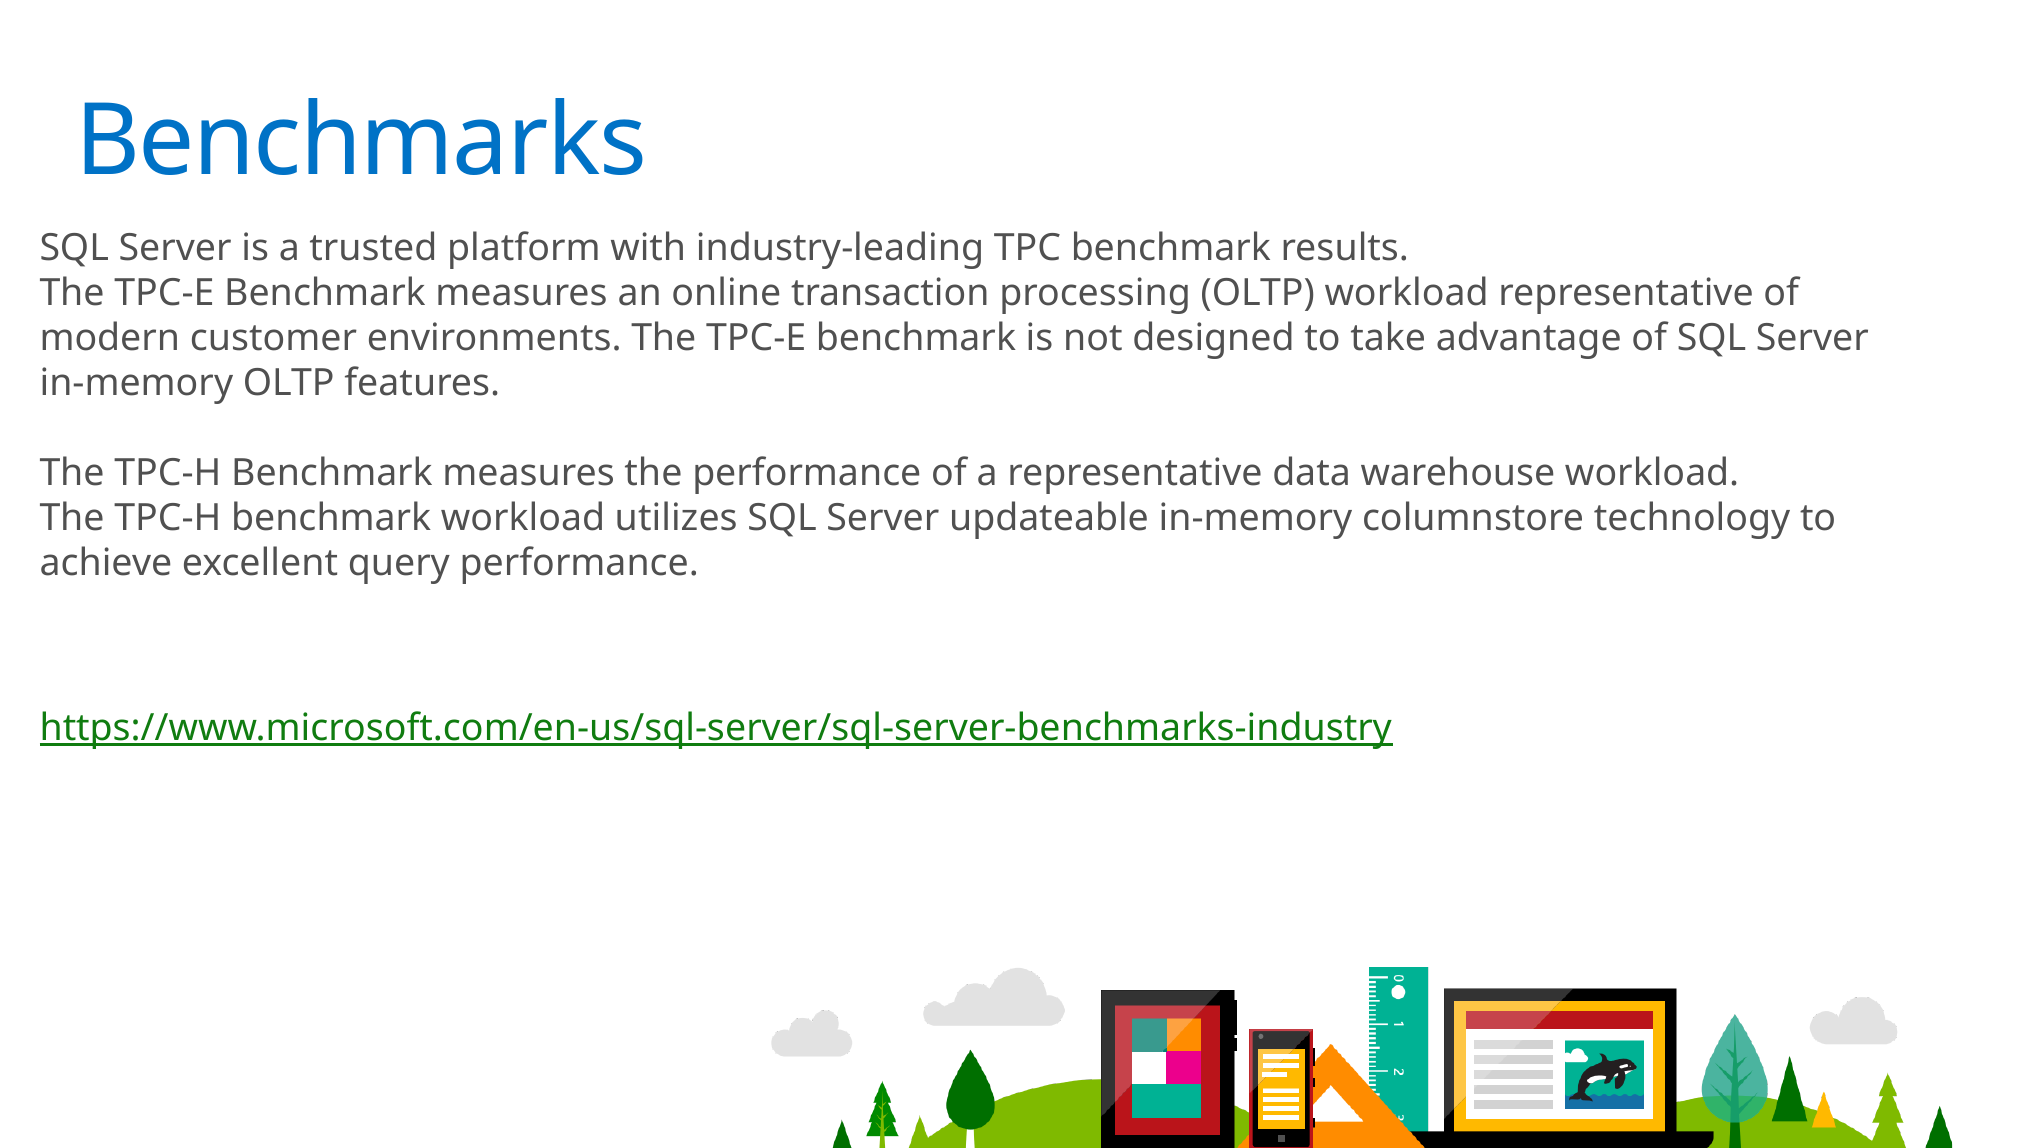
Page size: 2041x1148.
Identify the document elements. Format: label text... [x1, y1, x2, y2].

text_box SQL Server is a trusted platform with industry-leading TPC benchmark results. The TPC-E Benchmark measures an online transaction processing (OLTP) workload representative of modern customer environments. The TPC-E benchmark is not designed to take advantage of SQL Server in-memory OLTP features. The TPC-H Benchmark measures the performance of a representative data warehouse workload. The TPC-H benchmark workload utilizes SQL Server updateable in-memory columnstore technology to achieve excellent query performance. https://www.microsoft.com/en-us/sql-server/sql-server-benchmarks-industry [9, 198, 1911, 838]
title Benchmarks [60, 60, 1980, 210]
